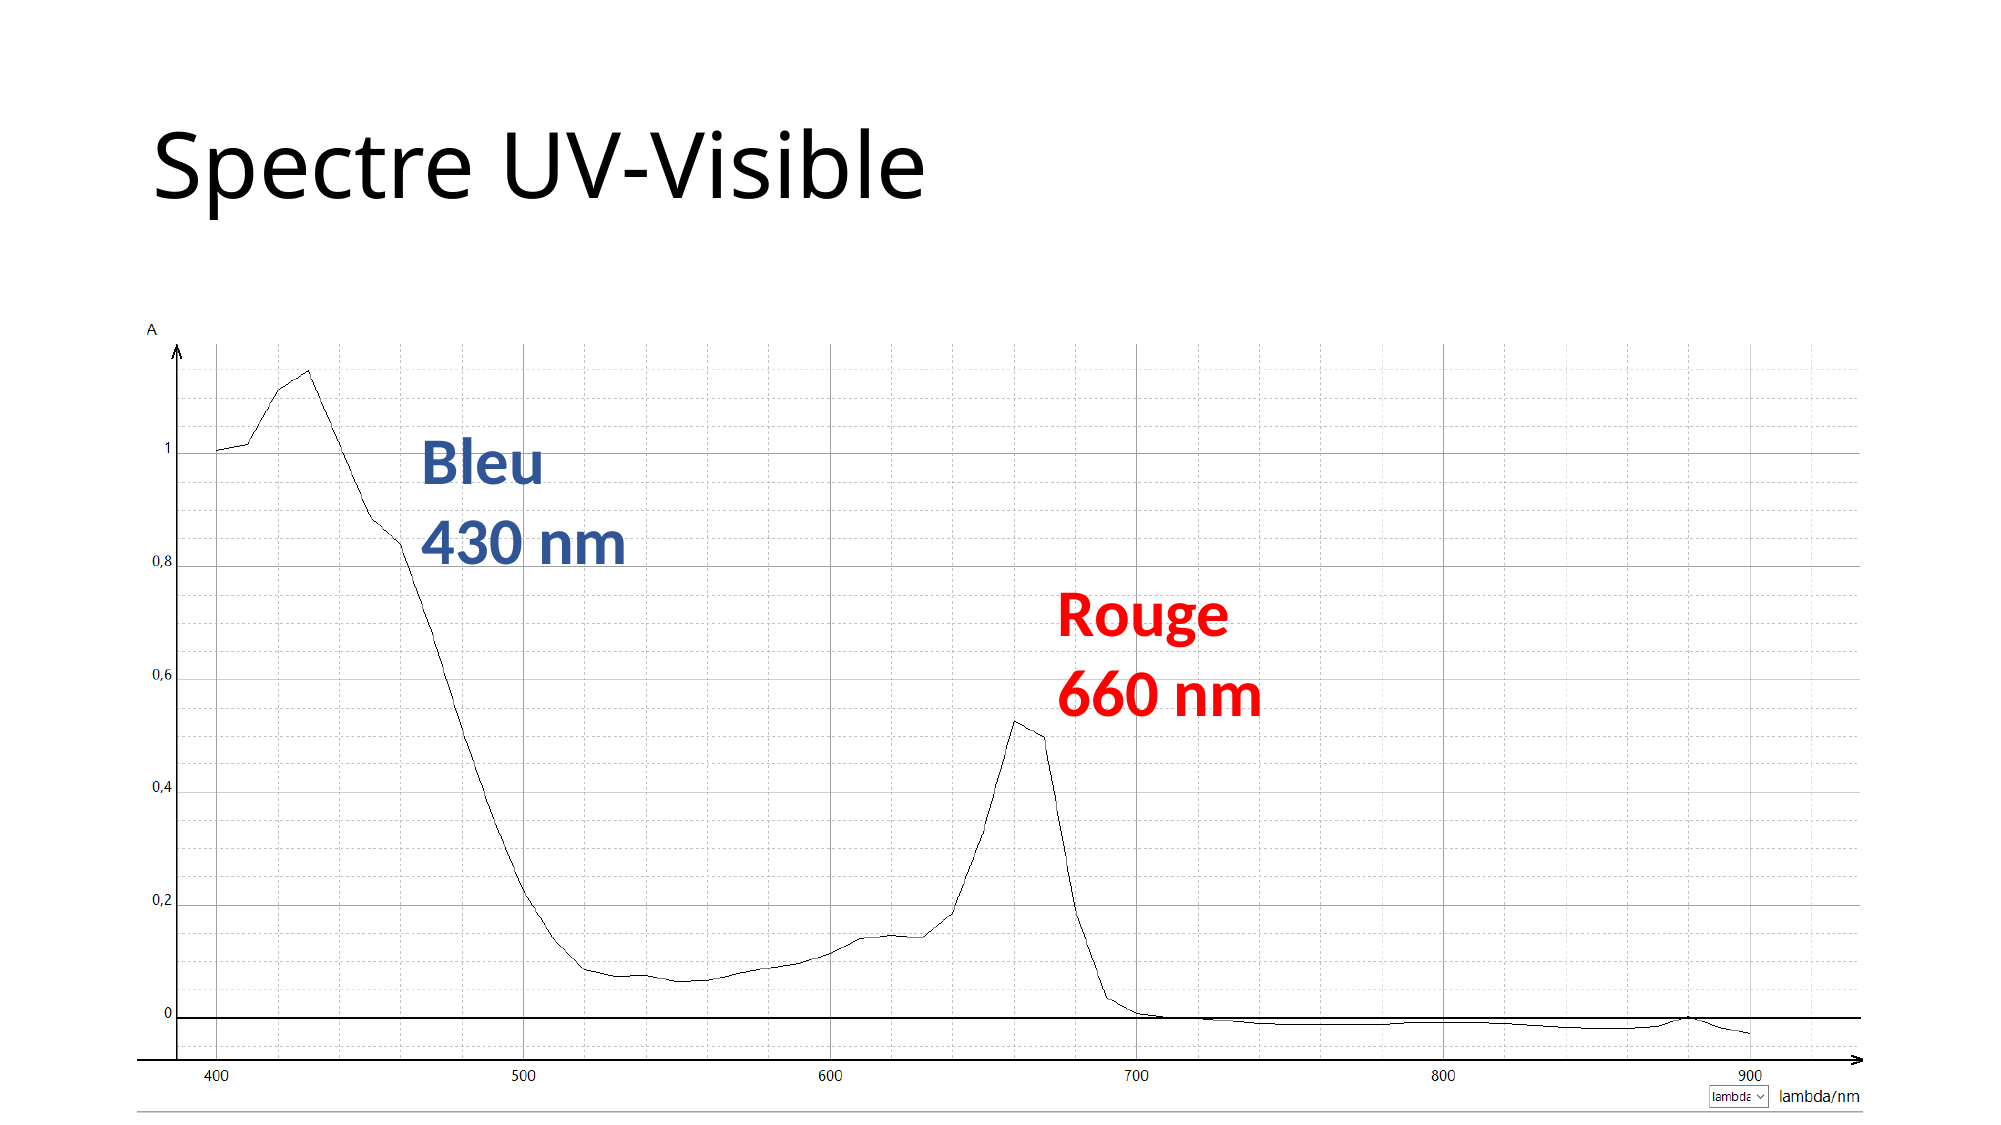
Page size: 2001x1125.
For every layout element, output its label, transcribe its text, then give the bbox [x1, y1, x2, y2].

title Spectre UV-Visible [137, 59, 1863, 278]
text_box Bleu 430 nm [407, 410, 705, 586]
picture [137, 318, 1863, 1113]
text_box Rouge 660 nm [1043, 562, 1341, 738]
